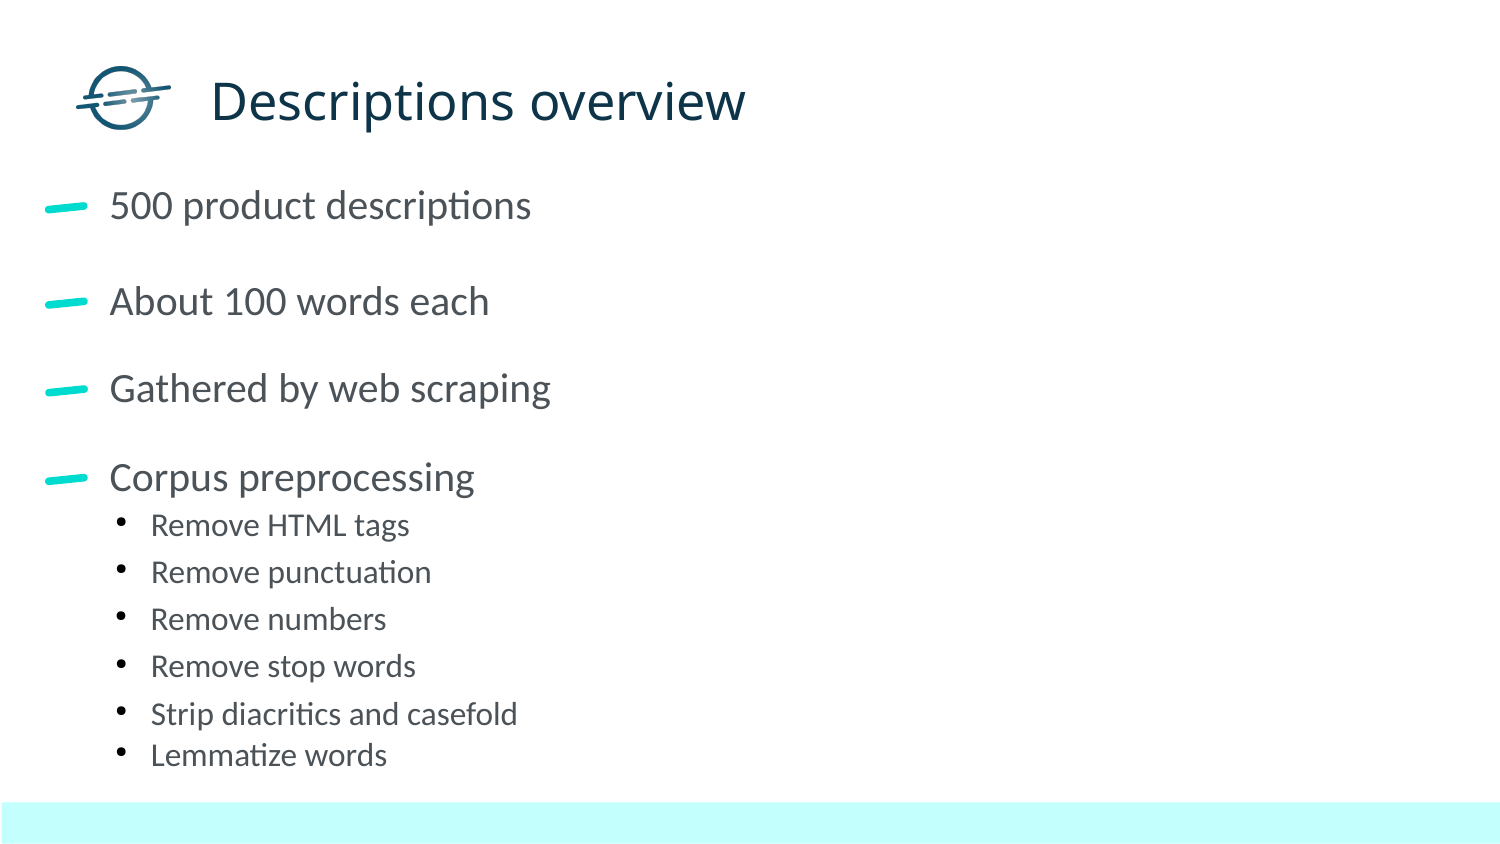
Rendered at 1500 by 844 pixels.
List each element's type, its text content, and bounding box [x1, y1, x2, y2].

title Gathered by web scraping [94, 346, 623, 434]
title Remove punctuation [100, 535, 494, 600]
text_box [45, 385, 88, 397]
title Lemmatize words [100, 718, 535, 777]
text_box [44, 202, 88, 214]
title About 100 words each [94, 258, 623, 331]
title Remove HTML tags [100, 487, 452, 535]
text_box [1, 802, 1500, 844]
title Remove numbers [100, 582, 574, 642]
title Strip diacritics and casefold [100, 676, 535, 718]
text_box [45, 473, 88, 486]
text_box [45, 297, 88, 309]
title 500 product descriptions [94, 162, 623, 236]
title Descriptions overview [195, 53, 943, 141]
title Remove stop words [100, 629, 463, 676]
picture [76, 66, 171, 130]
title Corpus preprocessing [94, 434, 623, 523]
